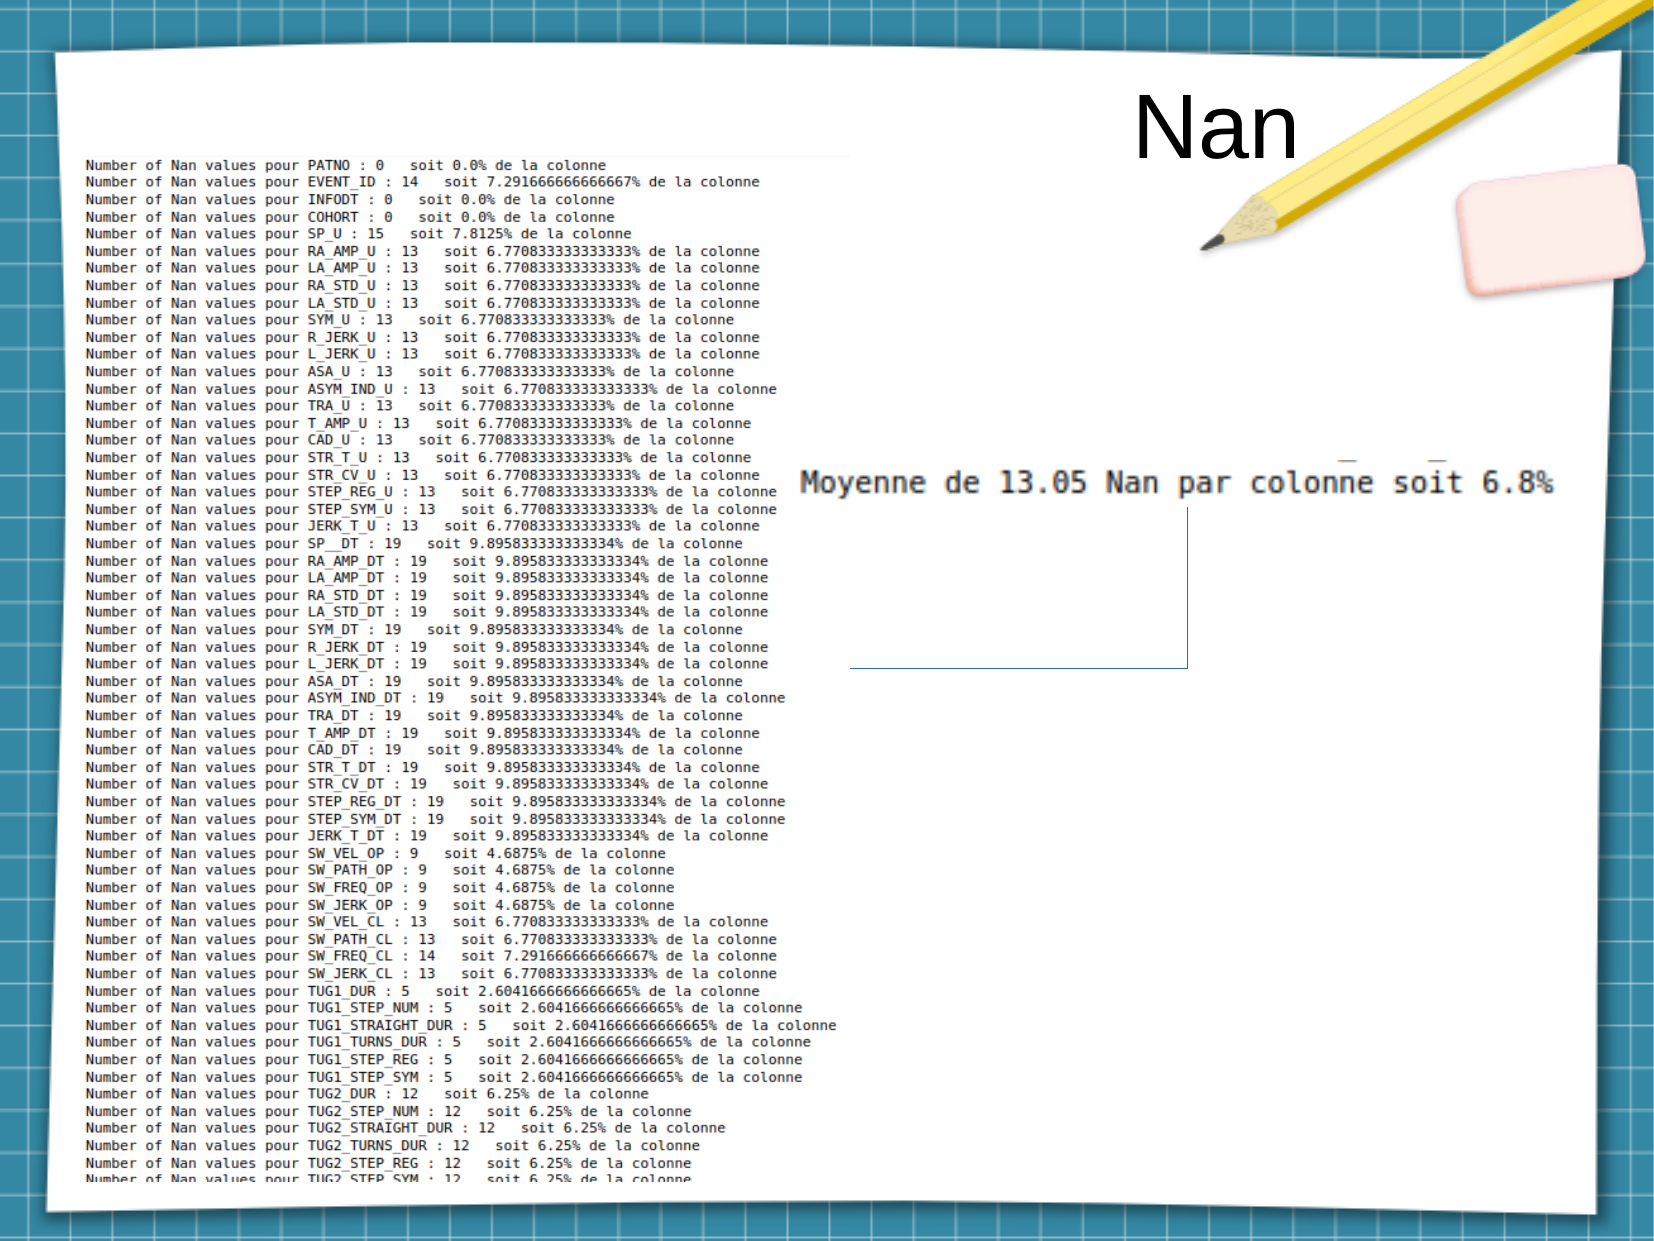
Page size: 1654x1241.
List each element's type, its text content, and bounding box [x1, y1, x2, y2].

title Nan [472, 23, 1654, 231]
picture [0, 0, 1654, 1241]
